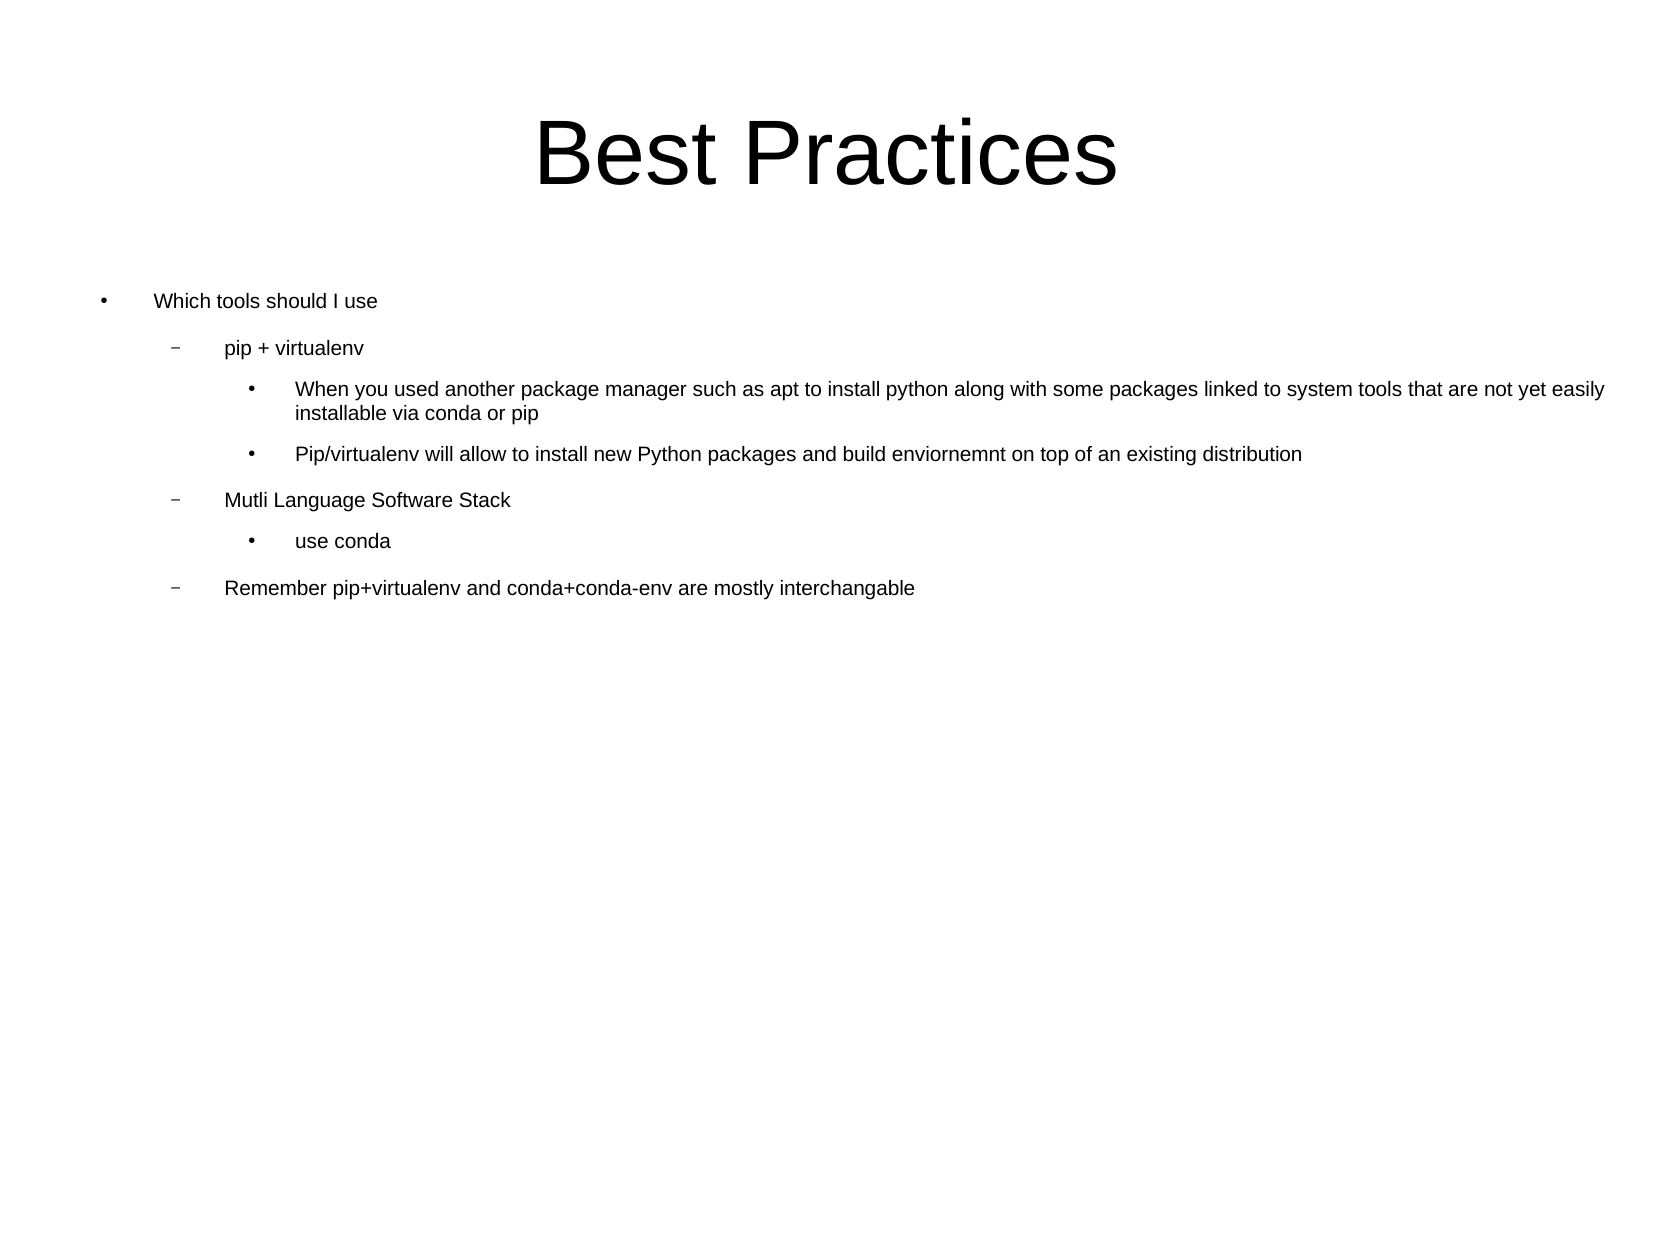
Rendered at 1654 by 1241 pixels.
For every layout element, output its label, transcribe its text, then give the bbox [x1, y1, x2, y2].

title Best Practices [82, 49, 1571, 257]
list Which tools should I use pip + virtualenv When you used another package manager such as apt to install python along with some packages linked to system tools that are not yet easily installable via conda or pip Pip/virtualenv will allow to install new Python packages and build enviornemnt on top of an existing distribution Mutli Language Software Stack use conda Remember pip+virtualenv and conda+conda-env are mostly interchangable [82, 290, 1630, 1217]
